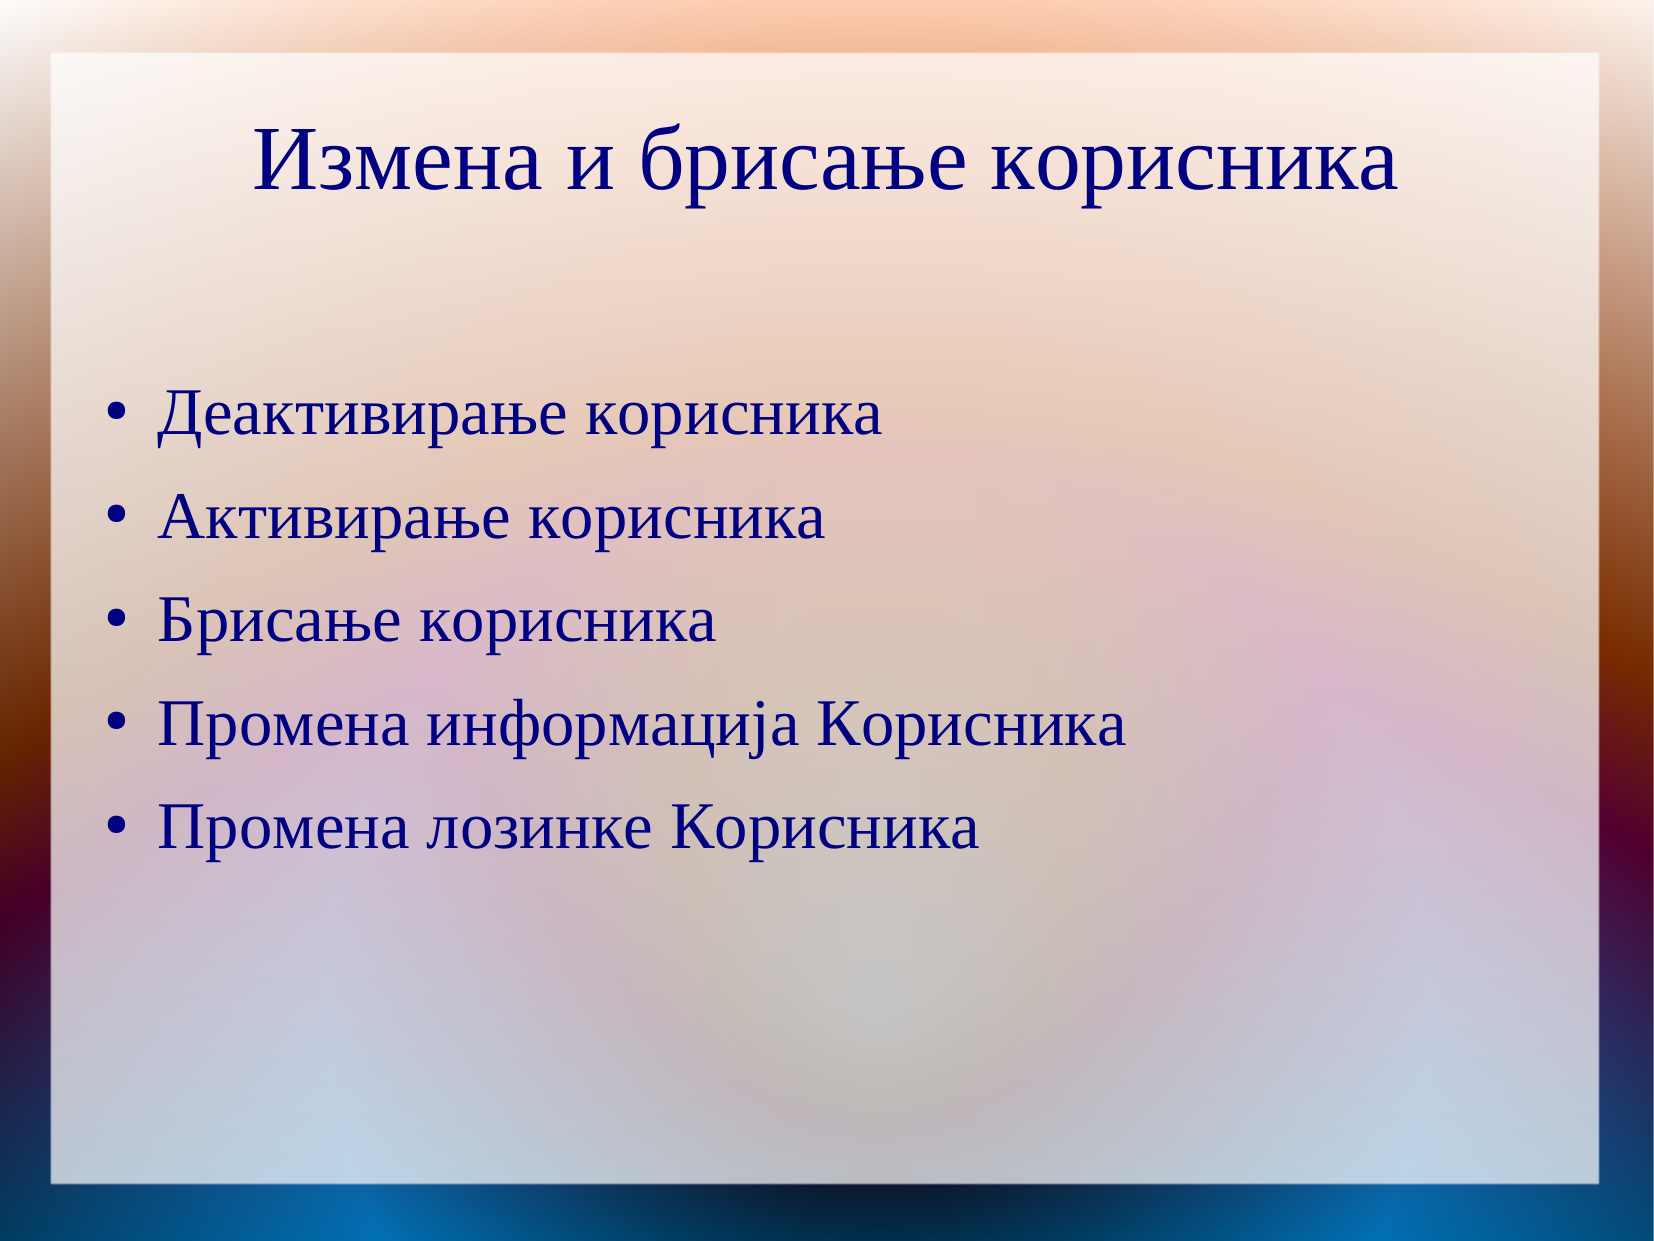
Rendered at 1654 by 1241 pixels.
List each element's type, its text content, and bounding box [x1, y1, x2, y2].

title Измена и брисање корисника [82, 6, 1571, 312]
list Деактивирање корисника Активирање корисника Брисање корисника Промена информација Корисника Промена лозинке Корисника [86, 375, 1576, 1119]
picture [0, 0, 1654, 1241]
